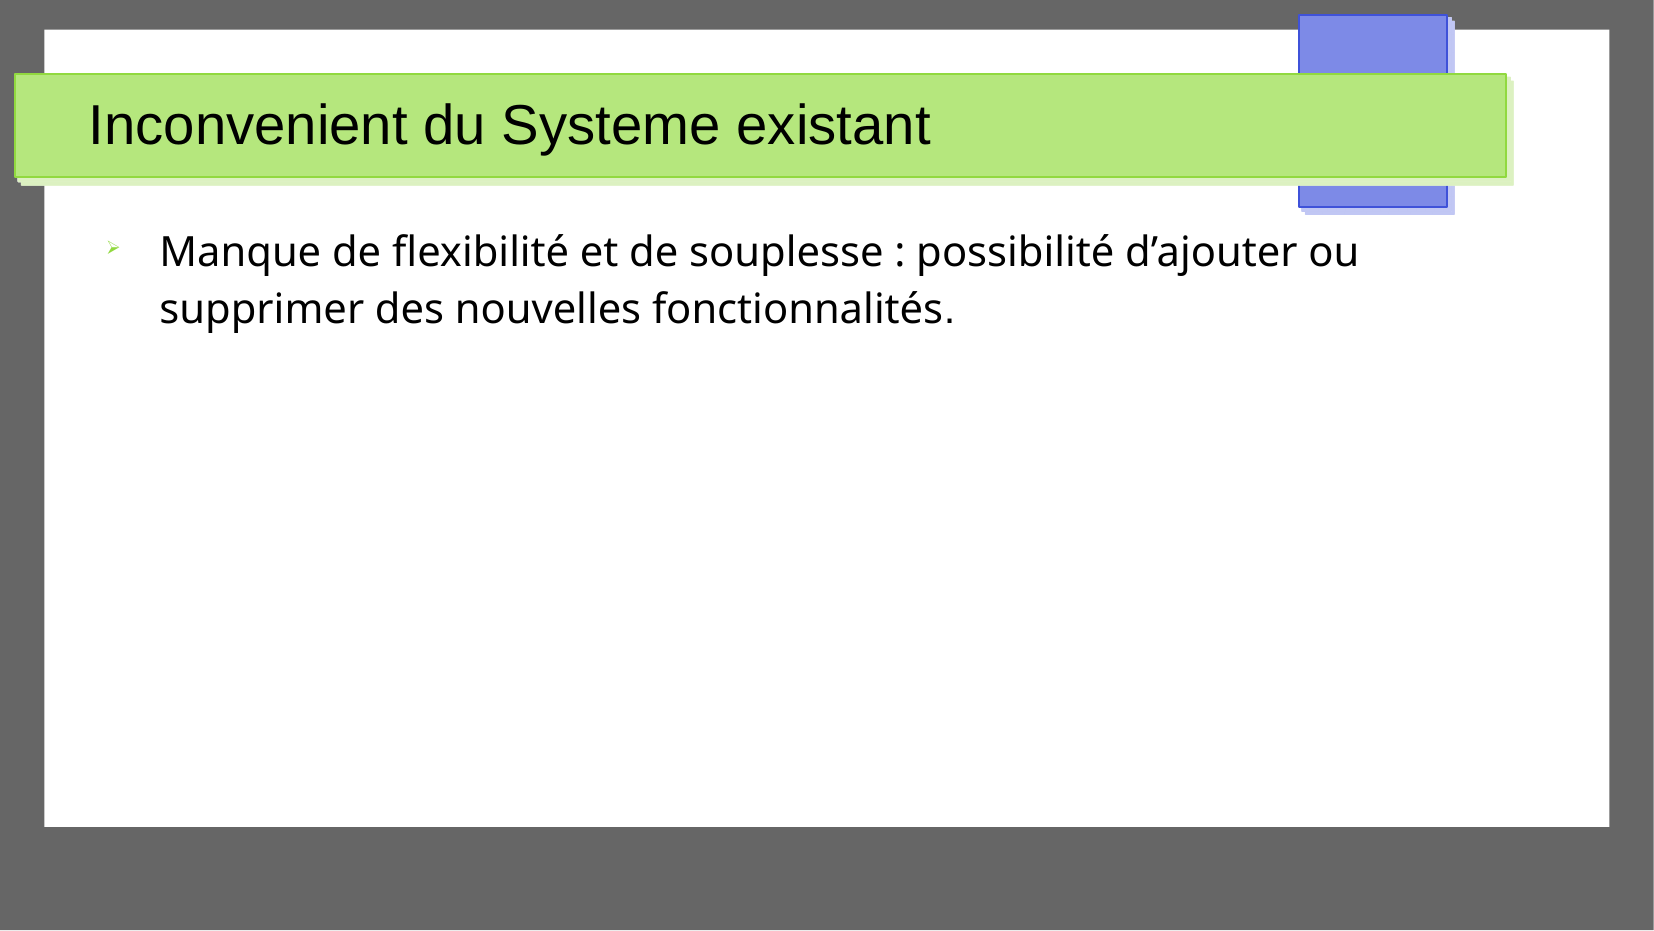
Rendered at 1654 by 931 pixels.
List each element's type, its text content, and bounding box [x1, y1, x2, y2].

list Manque de flexibilité et de souplesse : possibilité d’ajouter ou supprimer des nouvelles fonctionnalités. [88, 221, 1565, 813]
title Inconvenient du Systeme existant [88, 73, 1506, 178]
